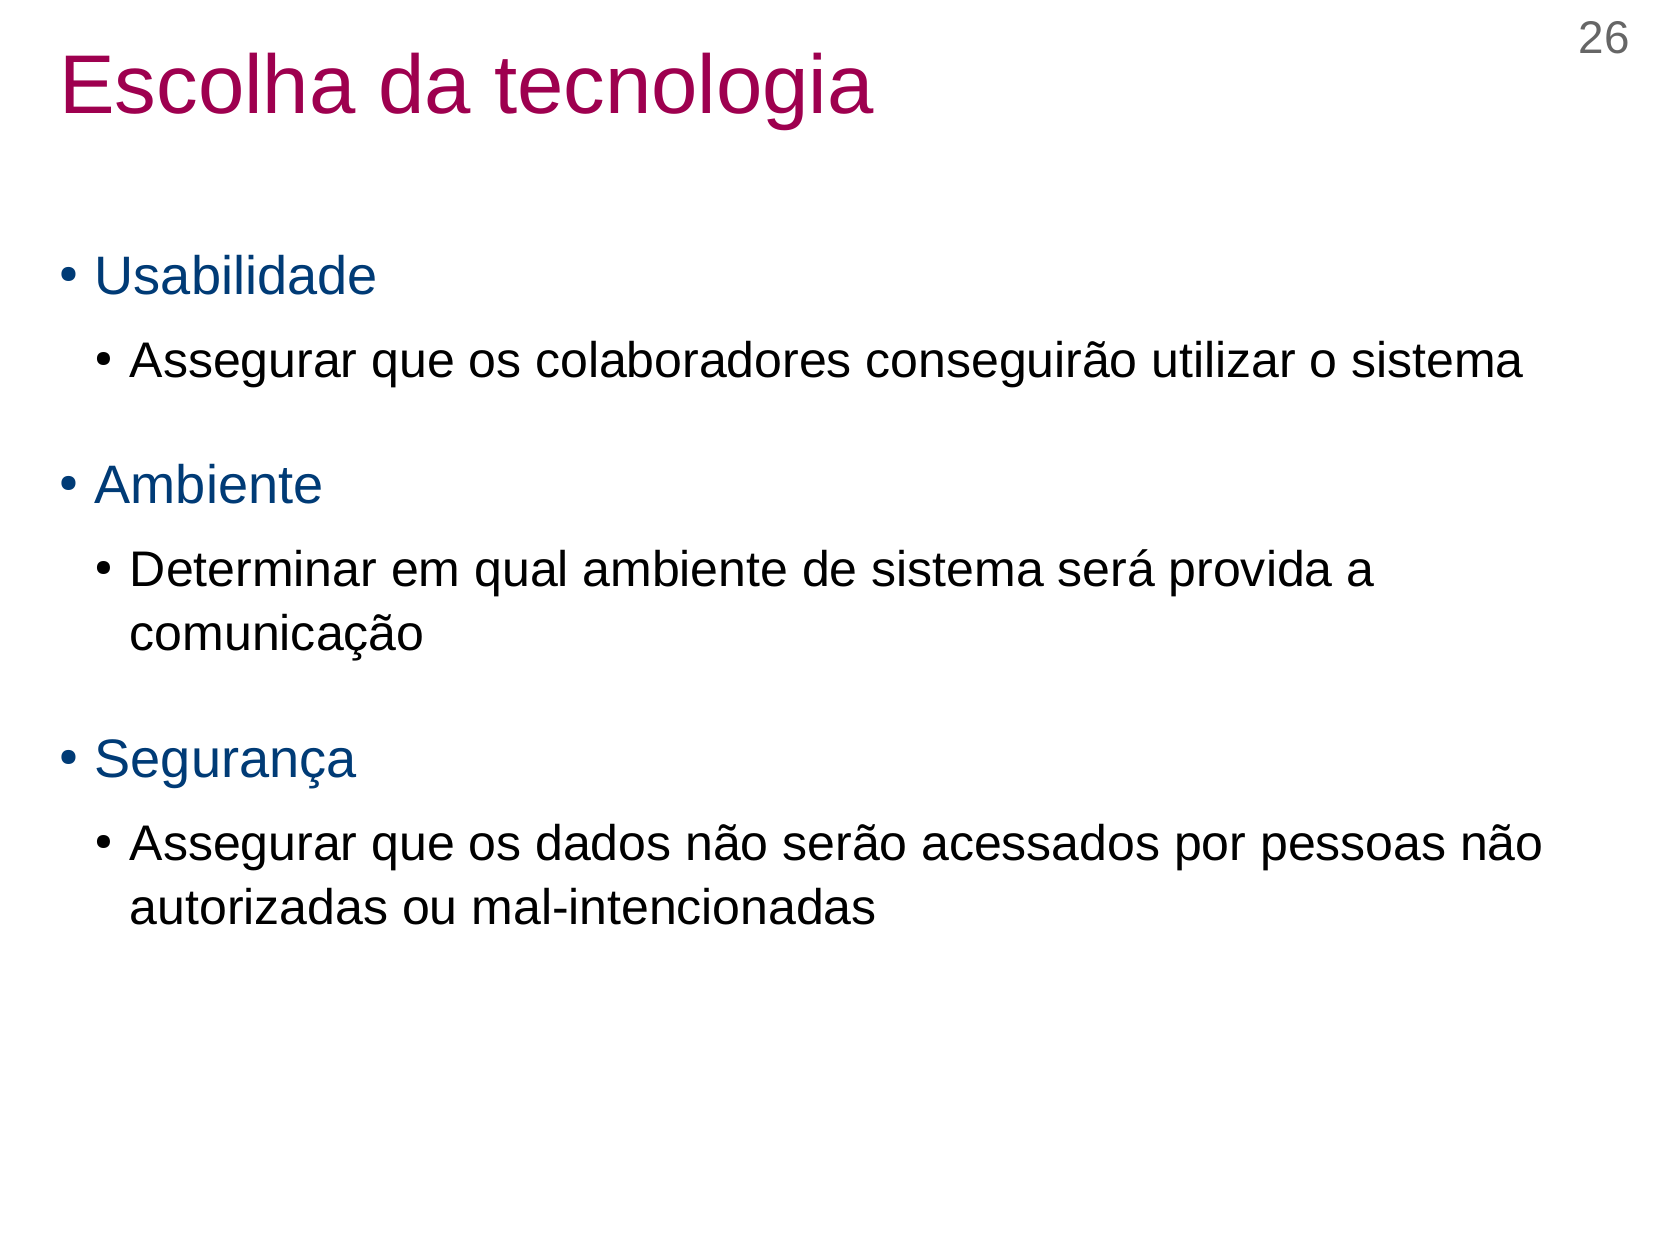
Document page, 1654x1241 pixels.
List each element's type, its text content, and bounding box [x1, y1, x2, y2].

title Escolha da tecnologia [59, 29, 1595, 148]
list Usabilidade Assegurar que os colaboradores conseguirão utilizar o sistema Ambiente Determinar em qual ambiente de sistema será provida a comunicação Segurança Assegurar que os dados não serão acessados por pessoas não autorizadas ou mal-intencionadas [59, 236, 1595, 1211]
